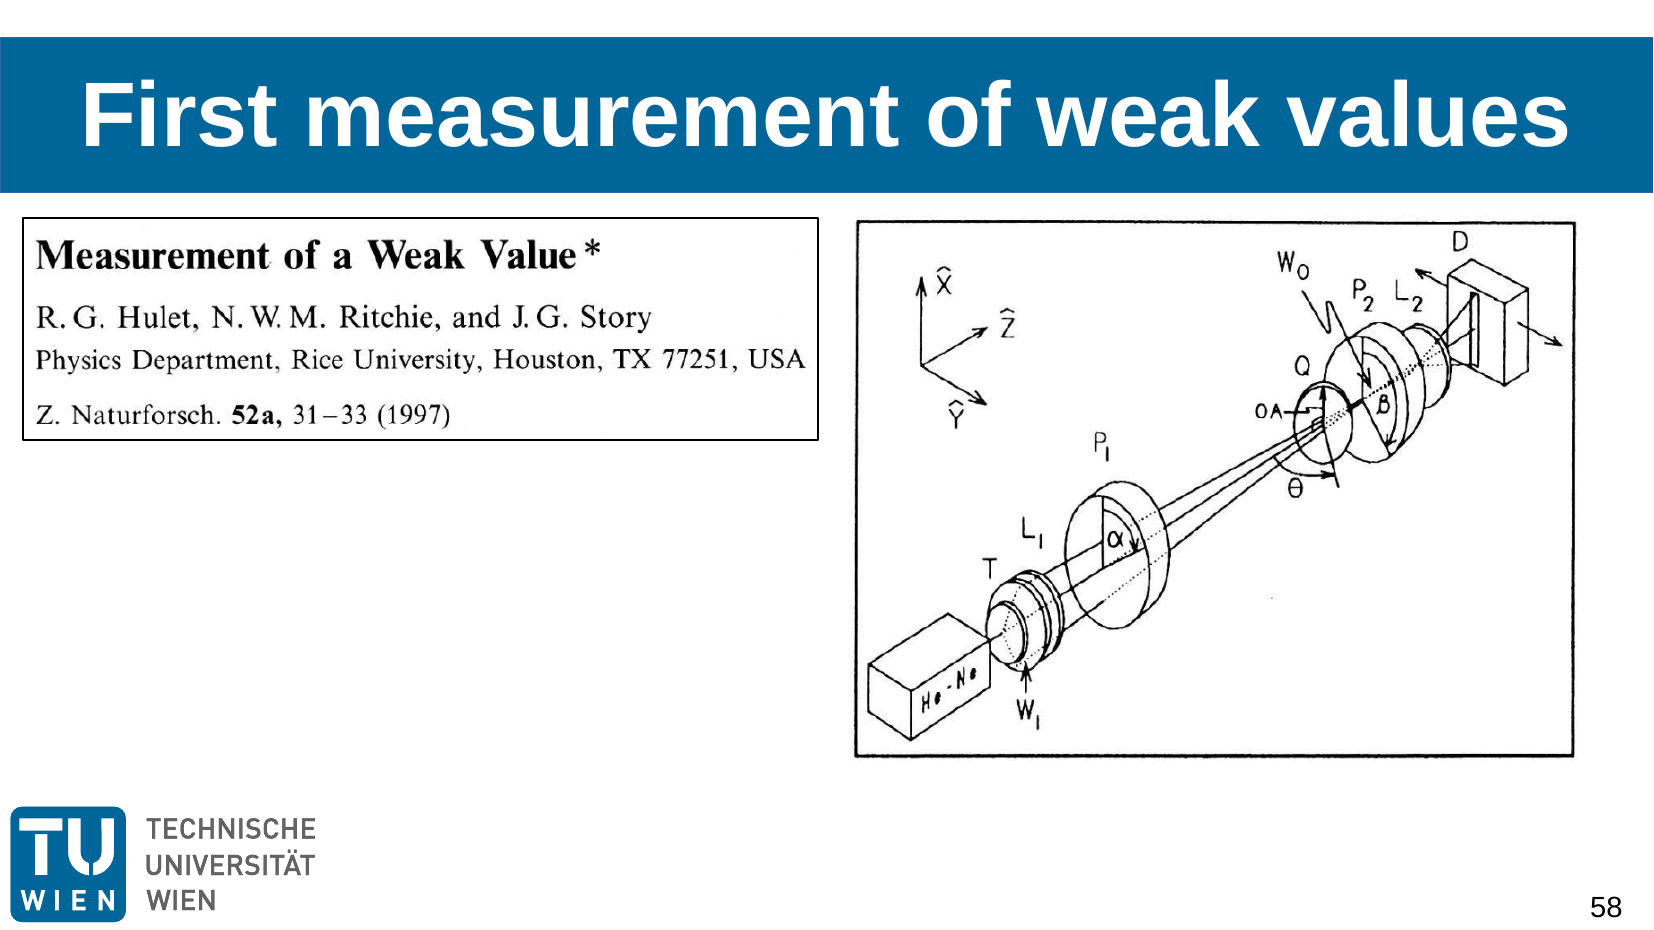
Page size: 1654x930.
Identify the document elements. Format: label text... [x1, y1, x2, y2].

picture [24, 219, 818, 440]
title First measurement of weak values [0, 37, 1653, 193]
picture [840, 205, 1591, 768]
